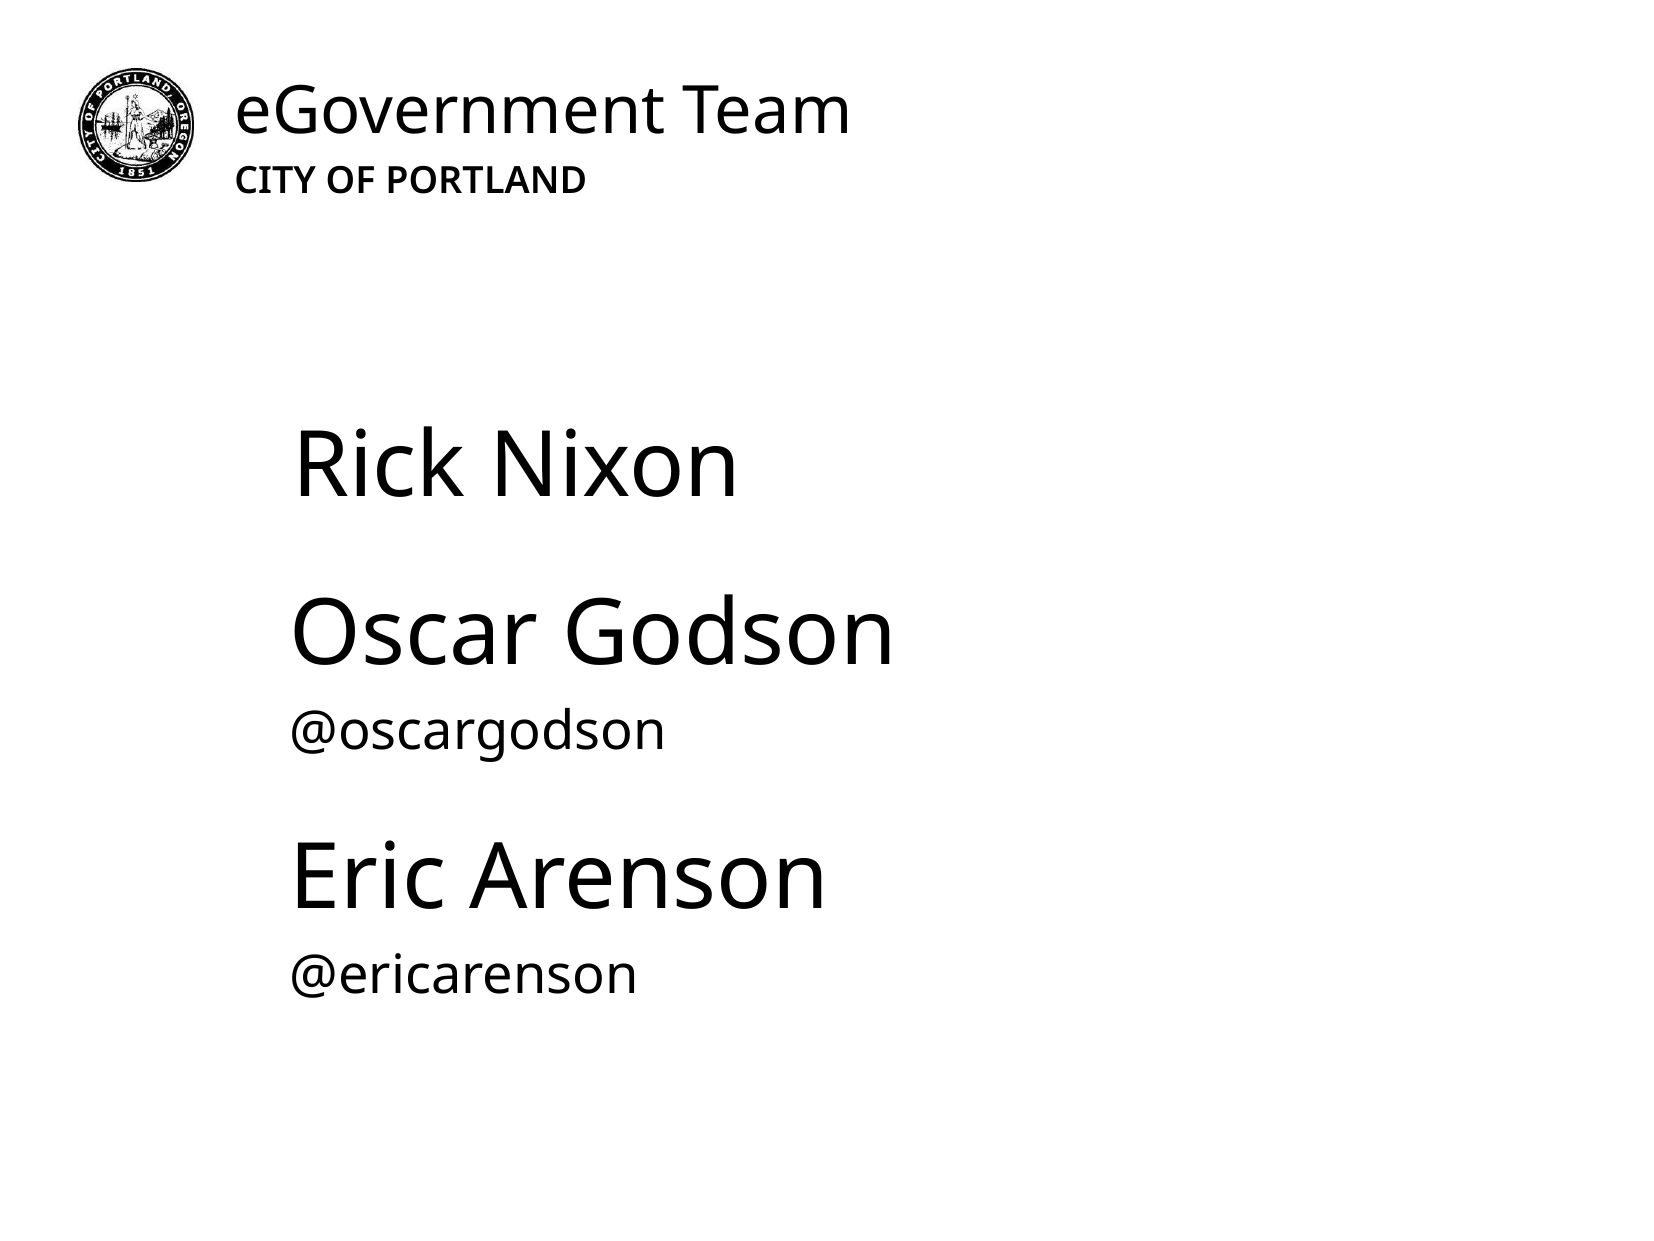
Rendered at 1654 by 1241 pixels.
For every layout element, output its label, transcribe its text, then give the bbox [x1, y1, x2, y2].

picture [78, 68, 194, 182]
title Rick Nixon [292, 377, 1120, 545]
title Eric Arenson @ericarenson [289, 824, 1118, 997]
title Oscar Godson @oscargodson [289, 580, 1118, 753]
title eGovernment Team CITY OF PORTLAND [234, 70, 1062, 196]
